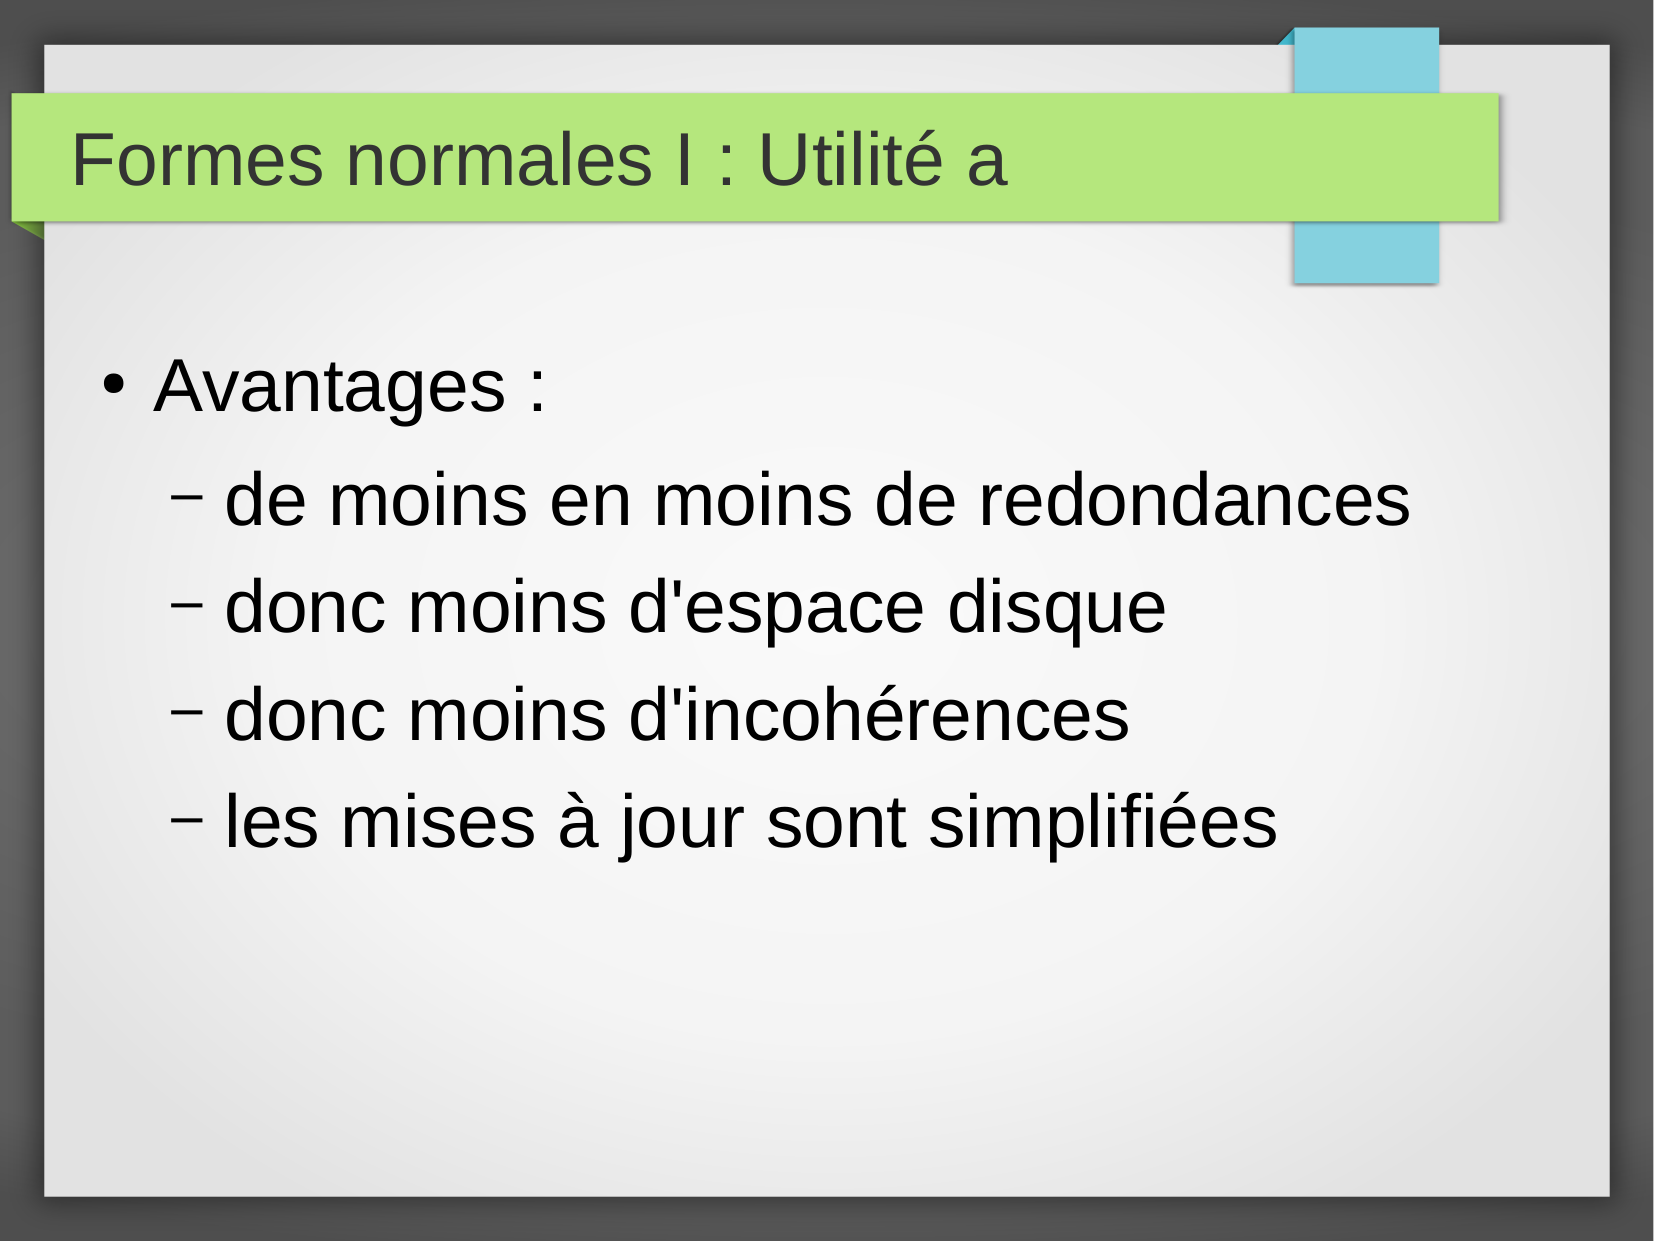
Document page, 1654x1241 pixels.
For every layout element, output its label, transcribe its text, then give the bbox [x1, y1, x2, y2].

list Avantages : de moins en moins de redondances donc moins d'espace disque donc moins d'incohérences les mises à jour sont simplifiées [82, 343, 1538, 1063]
title Formes normales I : Utilité a [70, 106, 1229, 213]
picture [0, 0, 1654, 1241]
